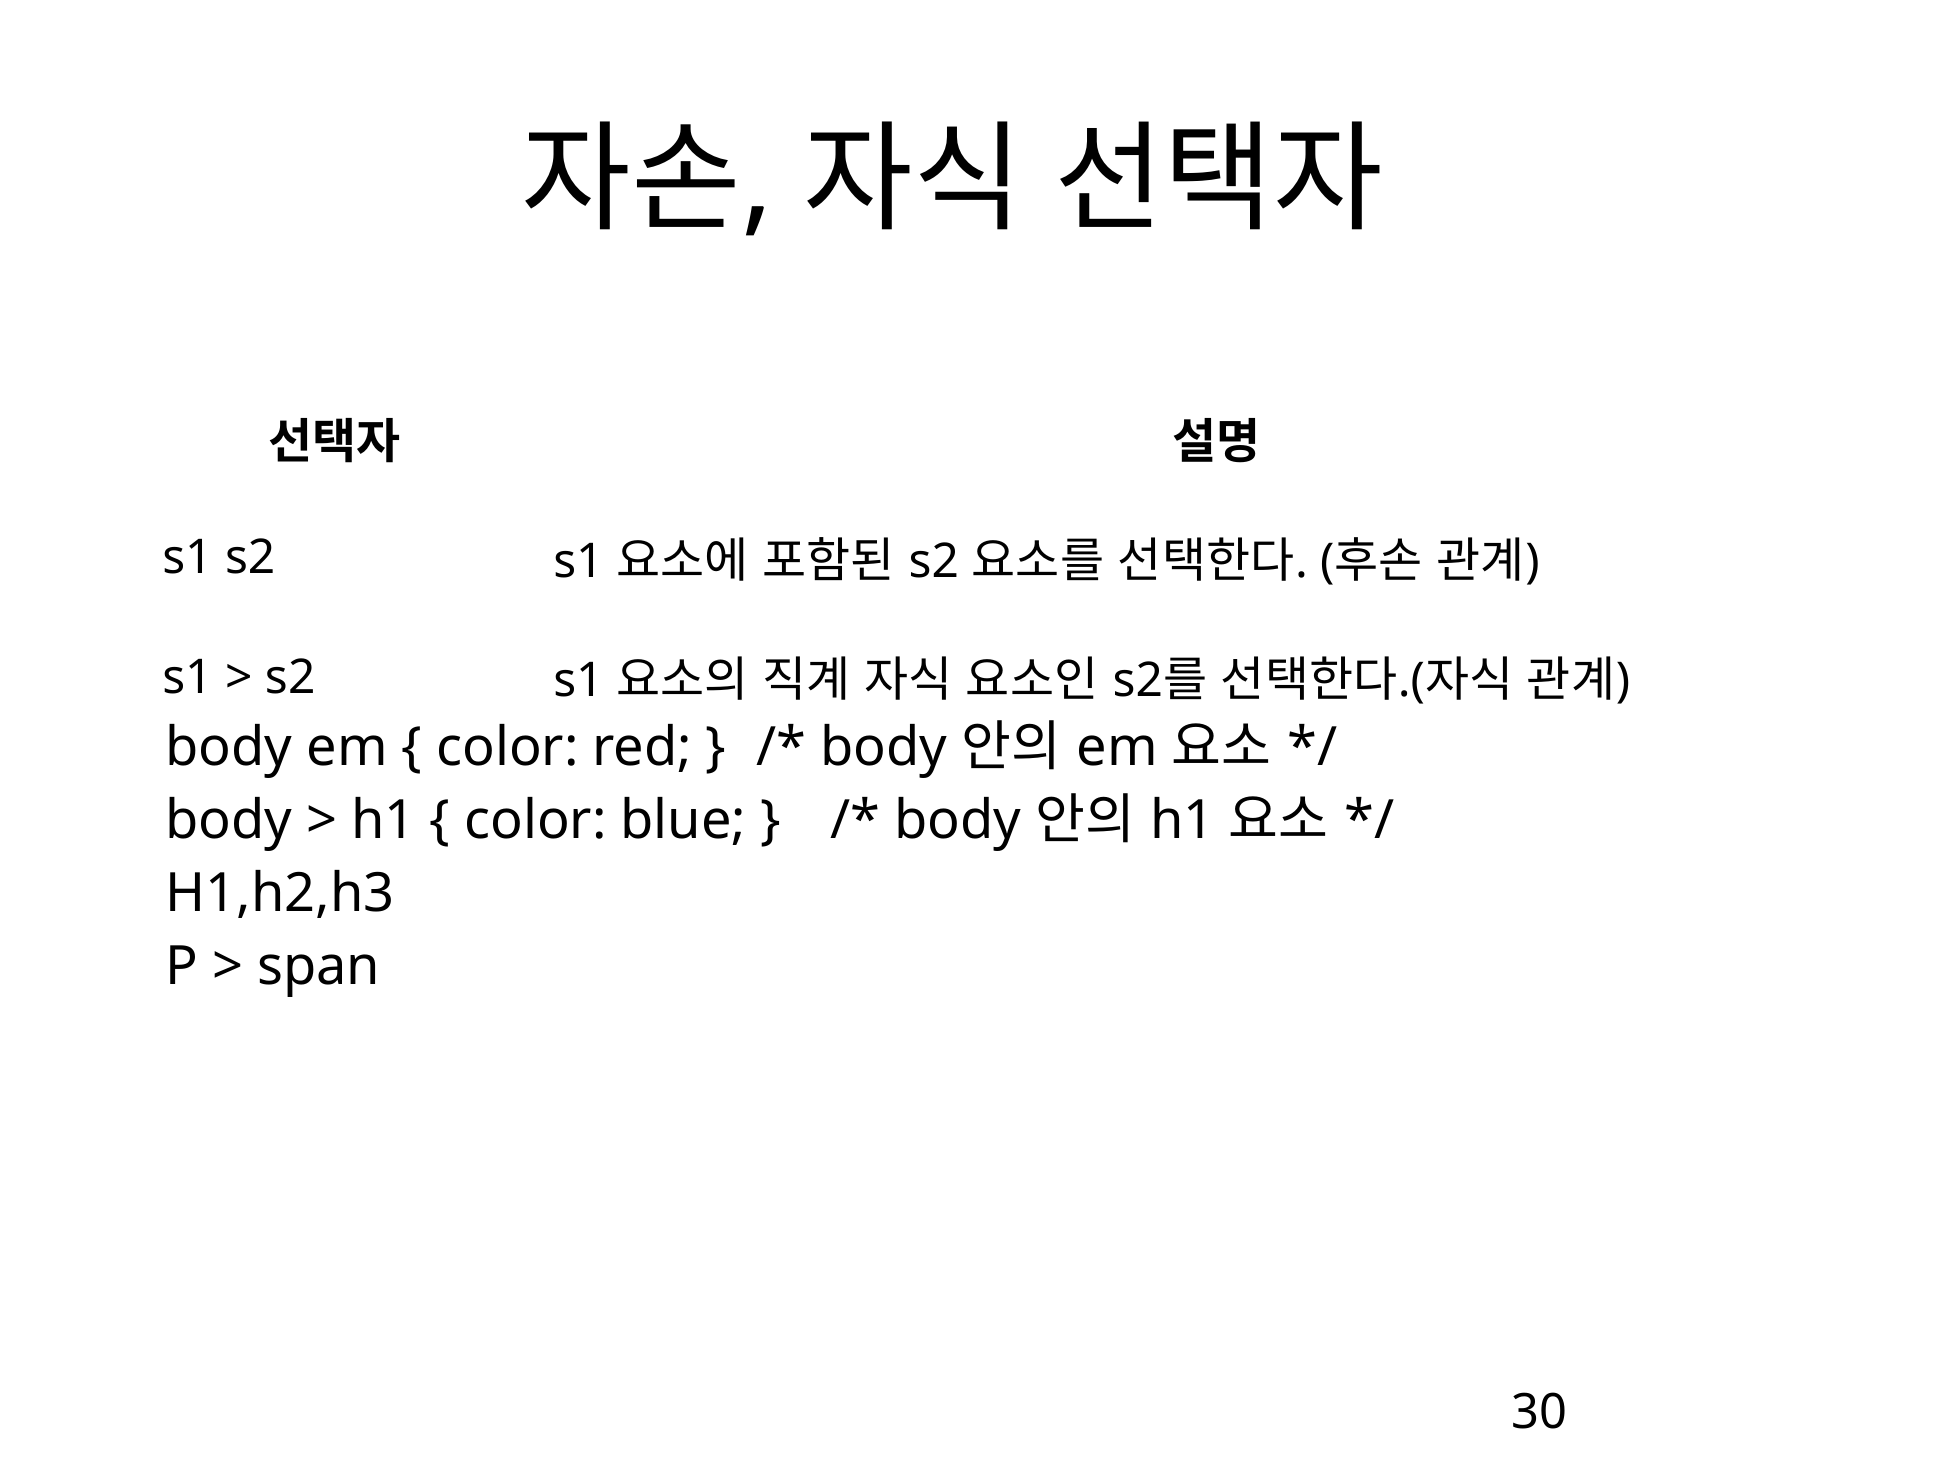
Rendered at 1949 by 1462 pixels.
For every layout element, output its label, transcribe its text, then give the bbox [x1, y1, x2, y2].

title 자손, 자식 선택자 [156, 92, 1749, 255]
table_cell s1 > s2 [146, 595, 537, 701]
table_header 설명 [537, 357, 1896, 476]
table_cell s1 요소에 포함된 s2 요소를 선택한다. (후손 관계) [537, 476, 1896, 595]
table_cell s1 s2 [146, 476, 537, 595]
slide_number <숫자> [1496, 1372, 1899, 1462]
text_box body em { color: red; } /* body 안의 em 요소 */ body > h1 { color: blue; } /* body 안의 h1 요소 */ H1,h2,h3 P > span [146, 701, 1897, 1046]
table_header 선택자 [146, 357, 537, 476]
table_cell s1 요소의 직계 자식 요소인 s2를 선택한다.(자식 관계) [537, 595, 1896, 701]
